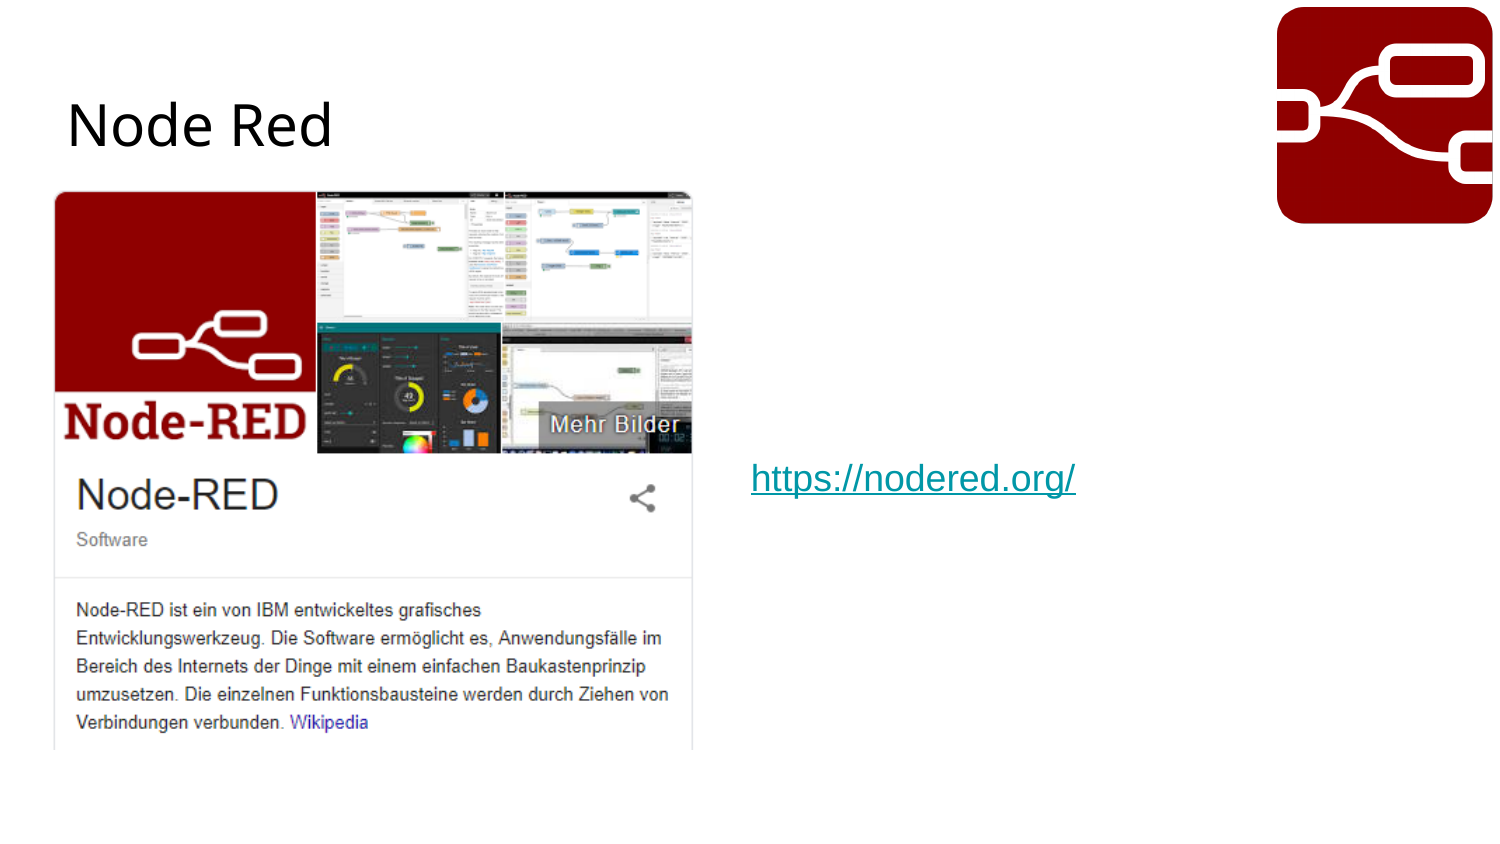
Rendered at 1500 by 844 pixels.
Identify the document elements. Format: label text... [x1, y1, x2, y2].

title Node Red [51, 72, 1238, 167]
list https://nodered.org/ [735, 195, 1446, 750]
picture [51, 188, 703, 750]
picture [1269, 0, 1500, 231]
